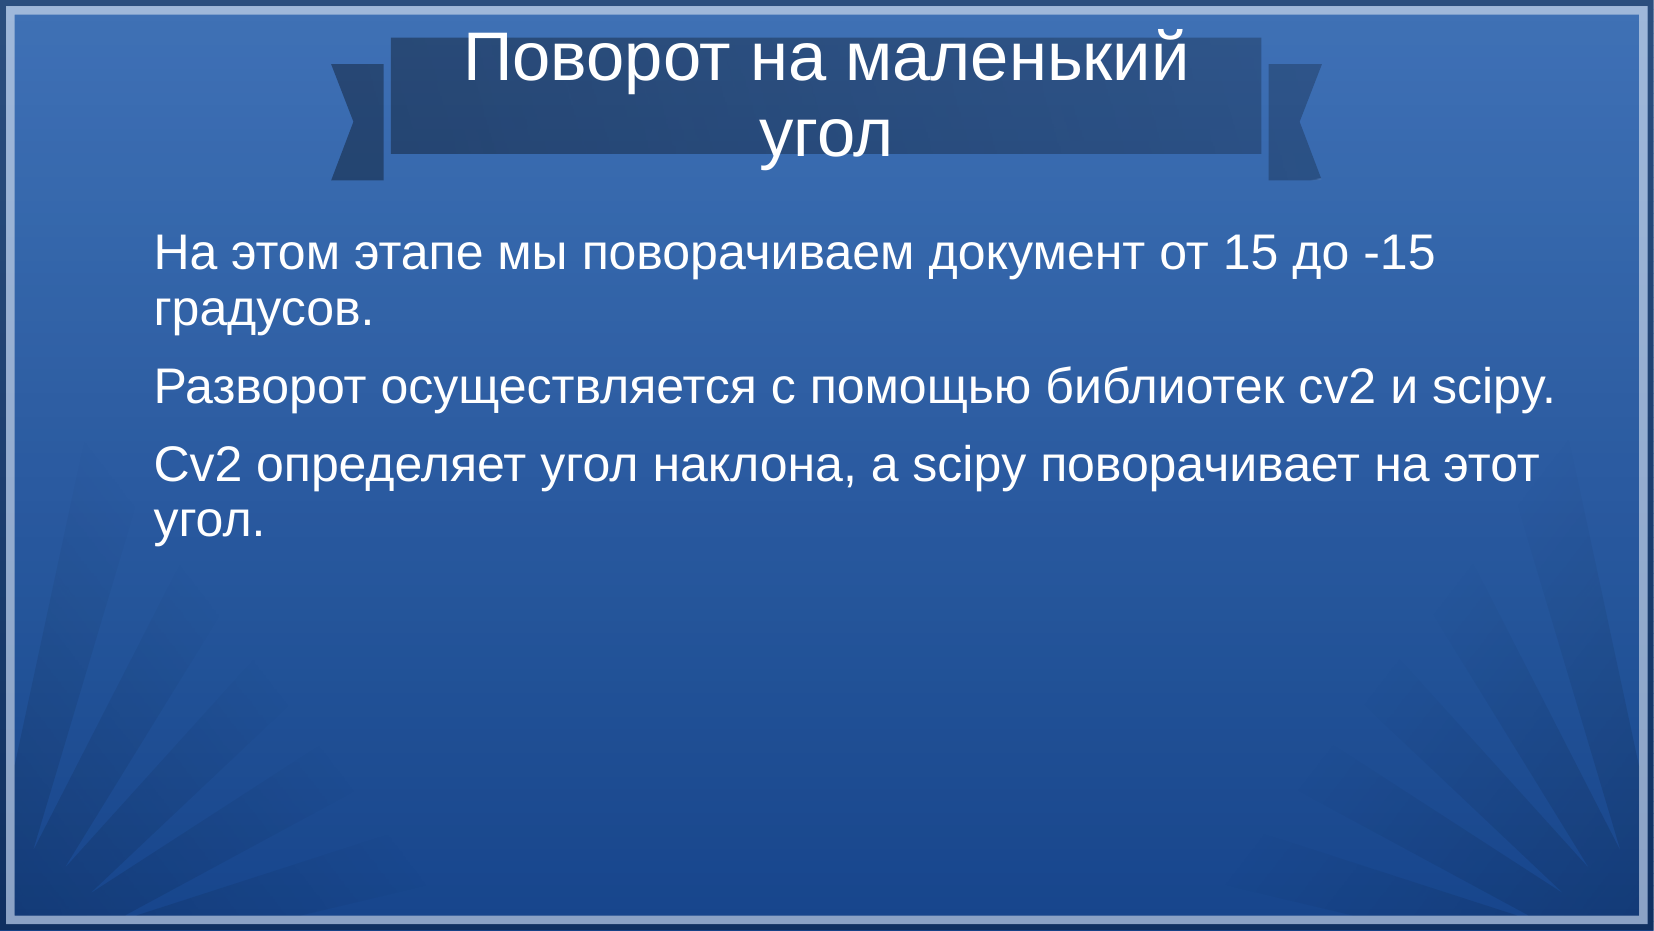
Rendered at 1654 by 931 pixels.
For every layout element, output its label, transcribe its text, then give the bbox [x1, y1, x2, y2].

list На этом этапе мы поворачиваем документ от 15 до -15 градусов. Разворот осуществляется с помощью библиотек cv2 и scipy. Cv2 определяет угол наклона, а scipy поворачивает на этот угол. [82, 224, 1571, 848]
title Поворот на маленький угол [389, 17, 1264, 172]
